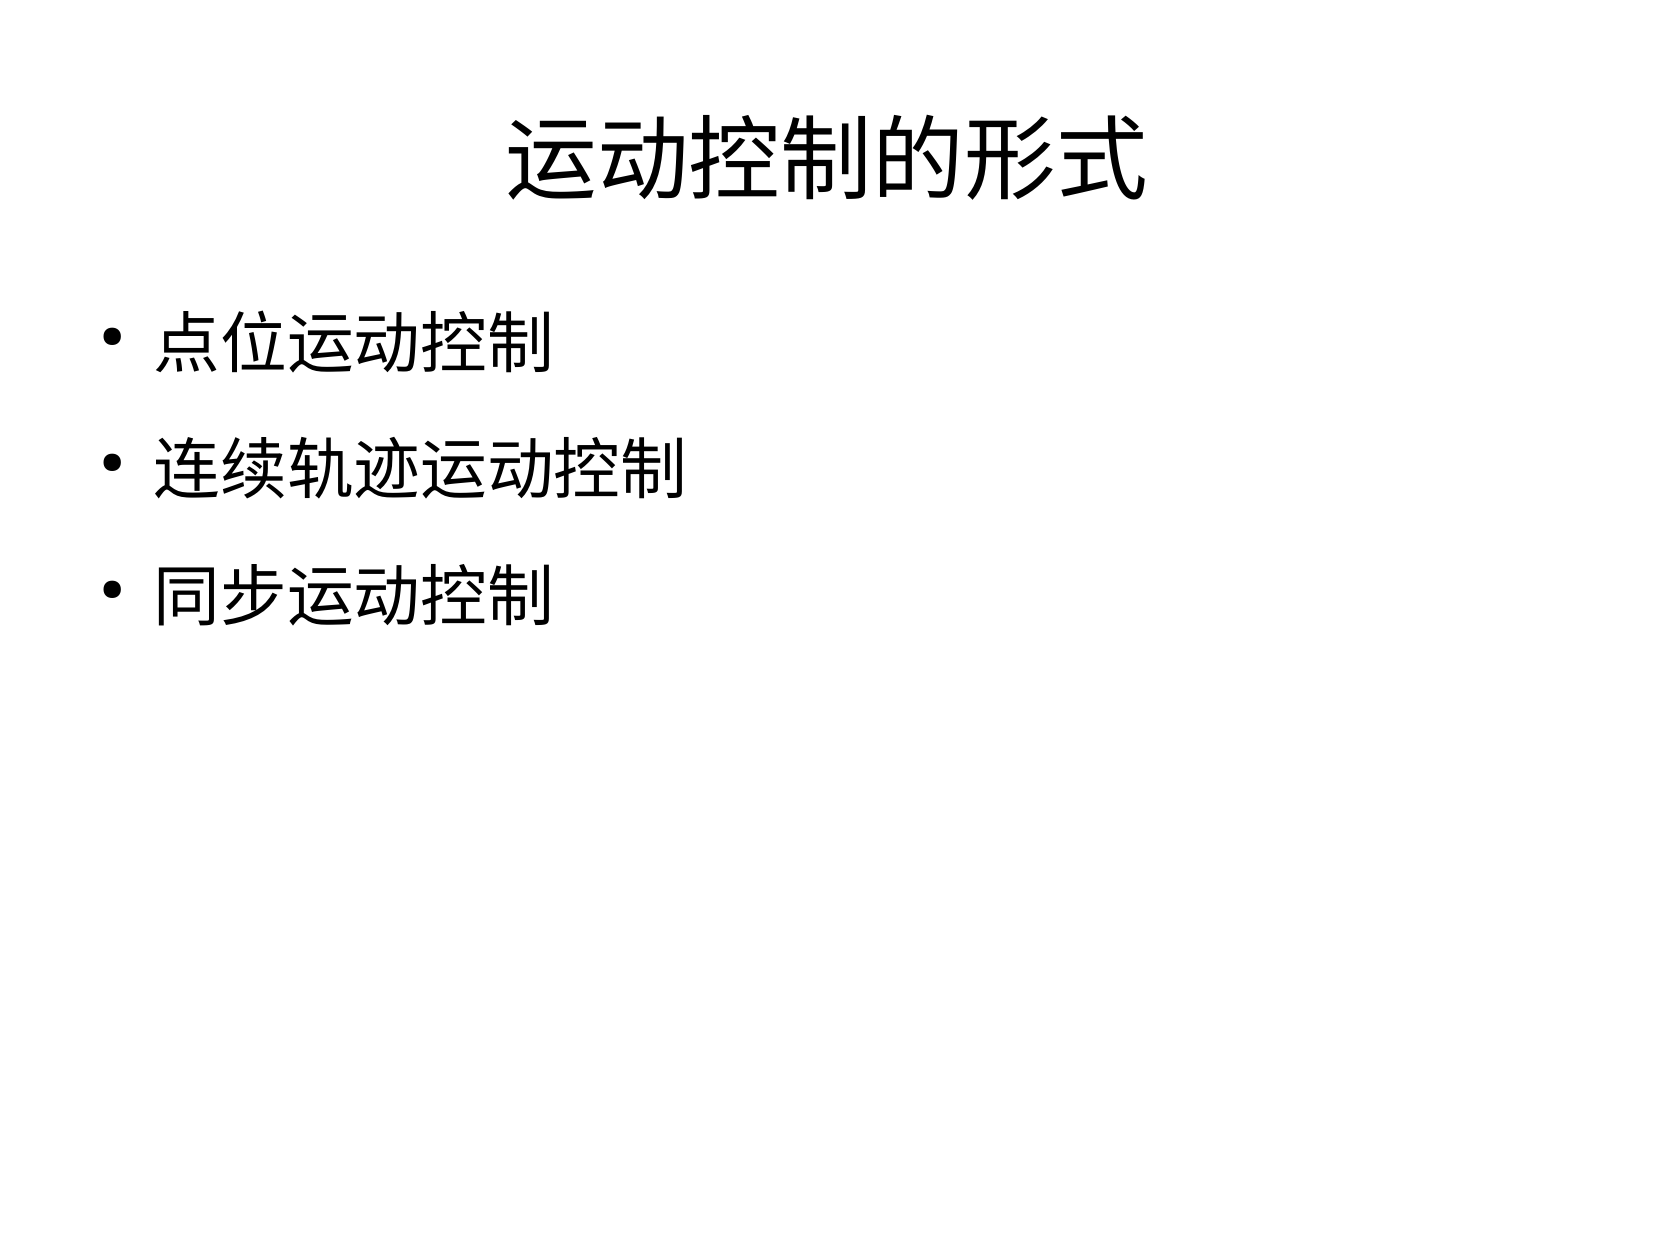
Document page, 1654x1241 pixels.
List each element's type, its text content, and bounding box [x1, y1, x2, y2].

list 点位运动控制 连续轨迹运动控制 同步运动控制 [82, 290, 1571, 1094]
title 运动控制的形式 [82, 49, 1571, 257]
